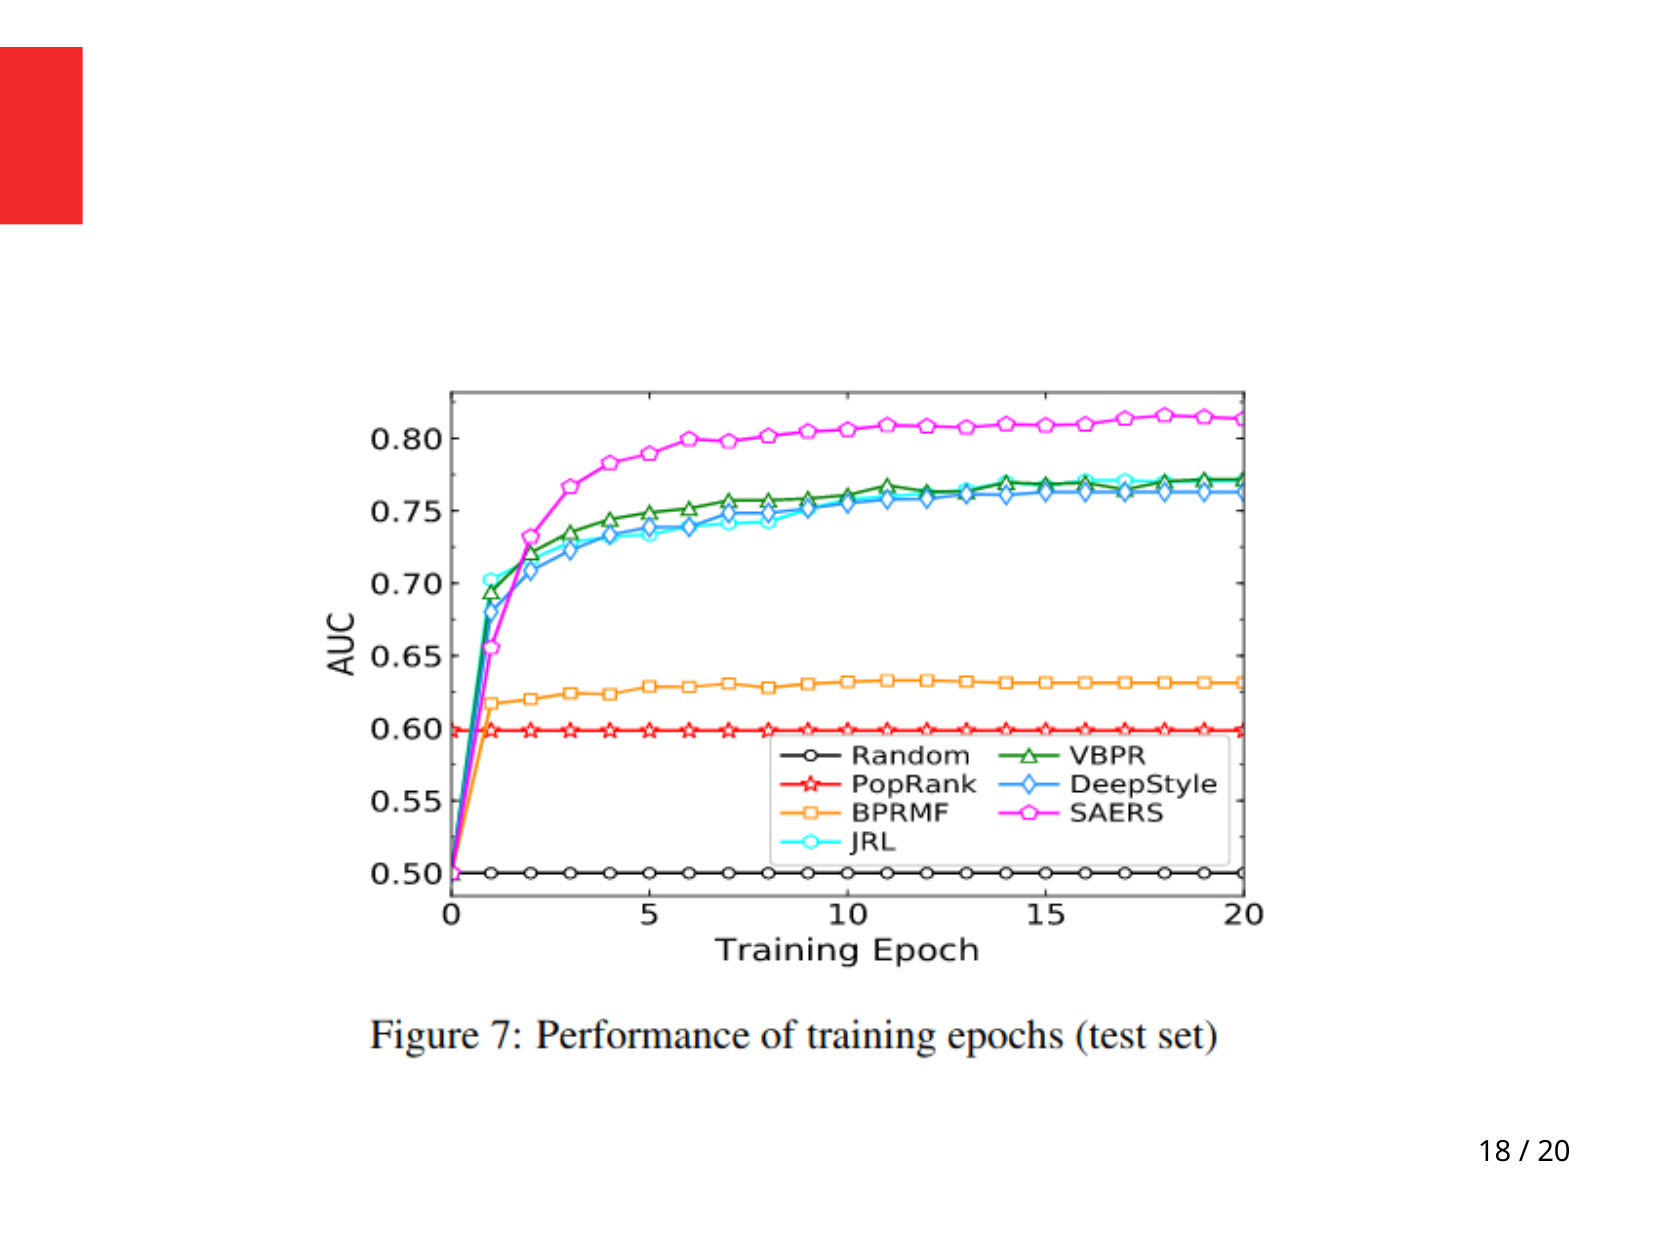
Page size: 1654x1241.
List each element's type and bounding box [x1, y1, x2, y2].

picture [286, 354, 1367, 1074]
